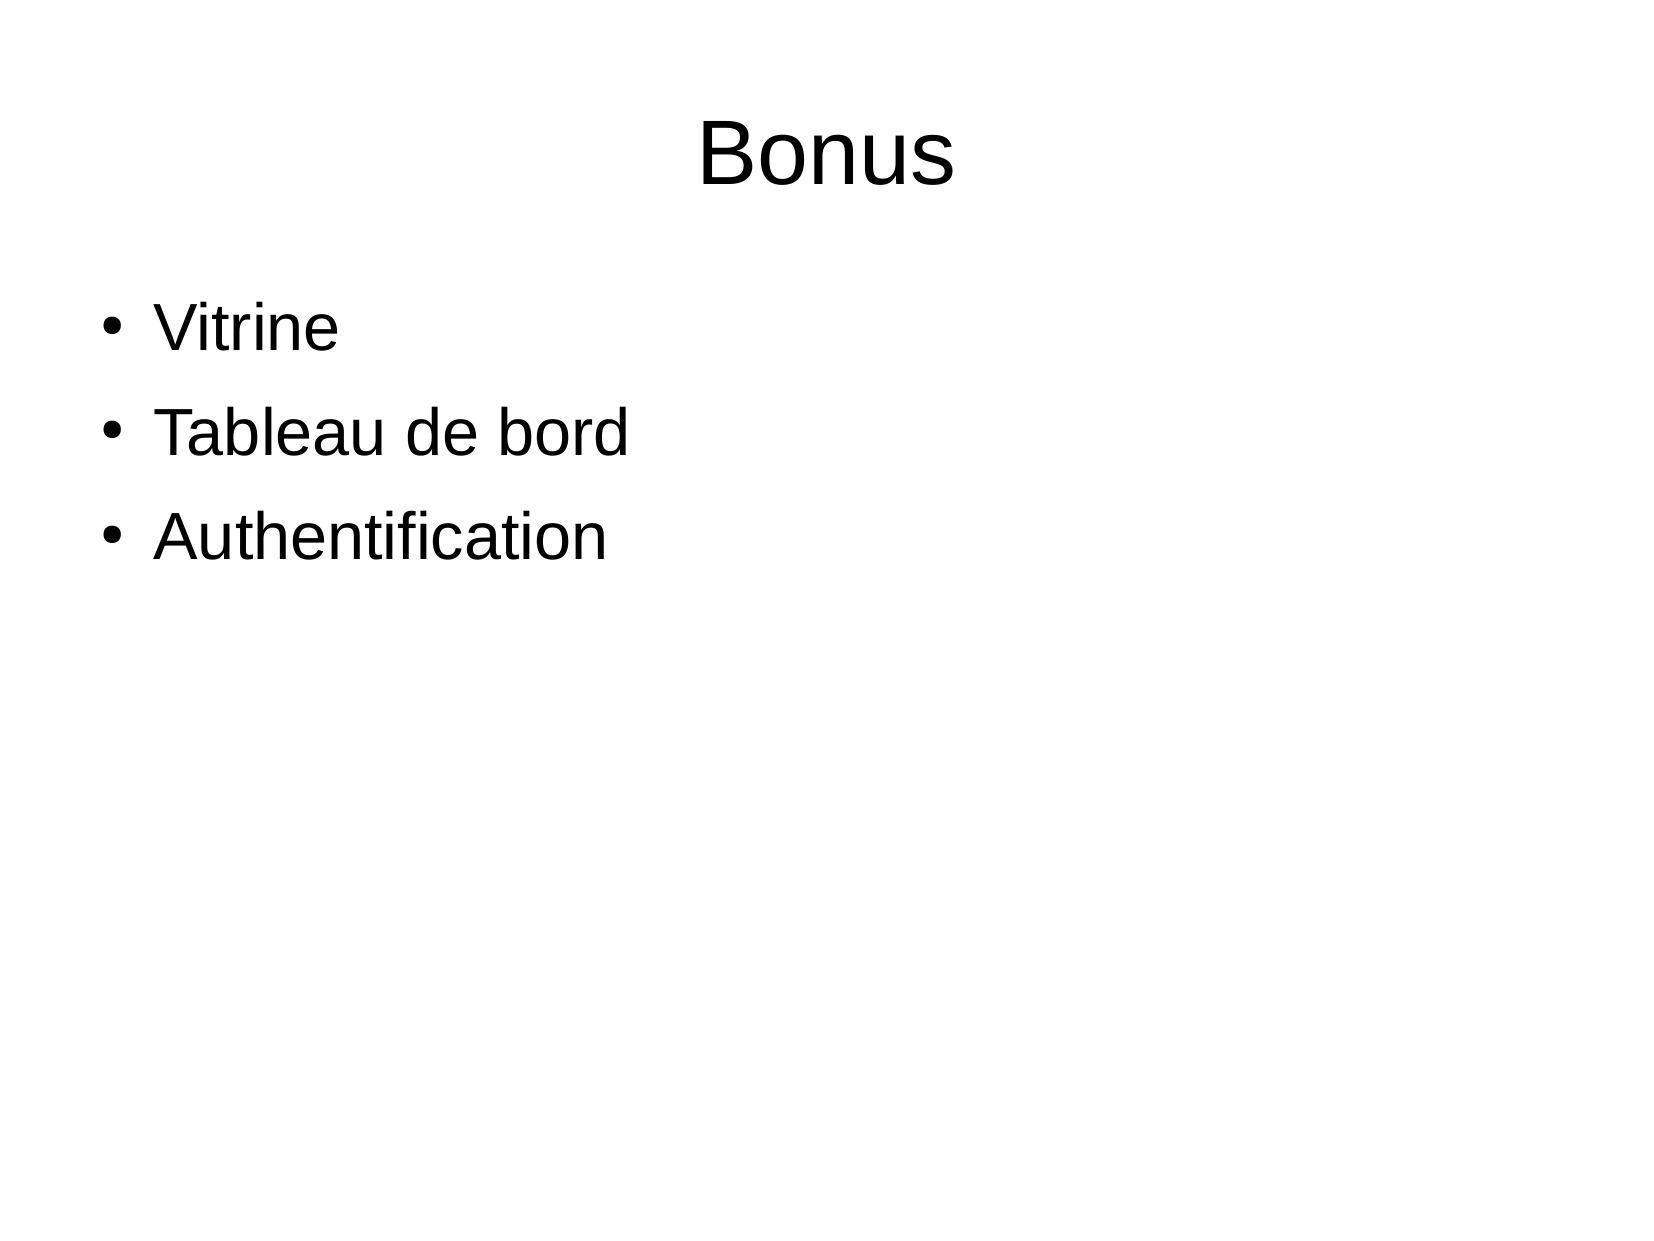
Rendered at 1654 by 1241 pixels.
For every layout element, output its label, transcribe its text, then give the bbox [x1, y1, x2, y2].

list Vitrine Tableau de bord Authentification [82, 290, 1571, 1010]
title Bonus [82, 49, 1571, 257]
